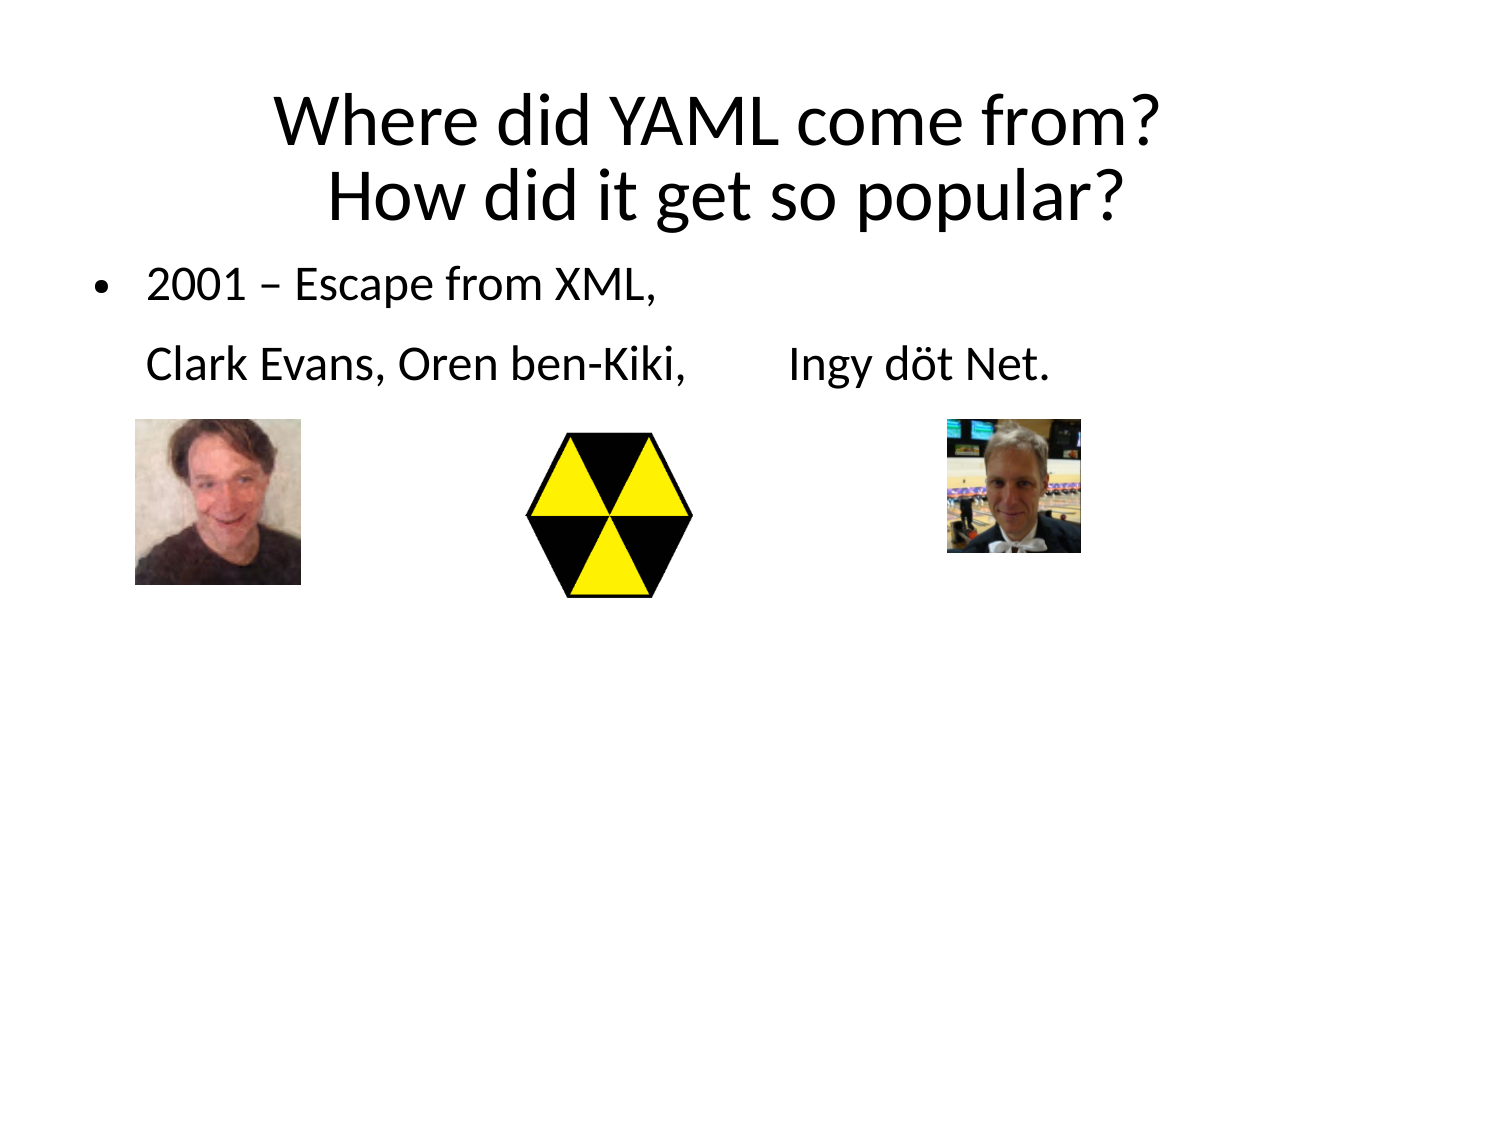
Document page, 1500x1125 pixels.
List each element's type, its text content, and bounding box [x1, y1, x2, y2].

title Where did YAML come from? How did it get so popular? [90, 43, 1365, 263]
picture [135, 419, 301, 586]
list 2001 – Escape from XML, Clark Evans, Oren ben-Kiki, Ingy döt Net. [75, 263, 1395, 916]
picture [525, 431, 694, 601]
picture [947, 419, 1081, 553]
